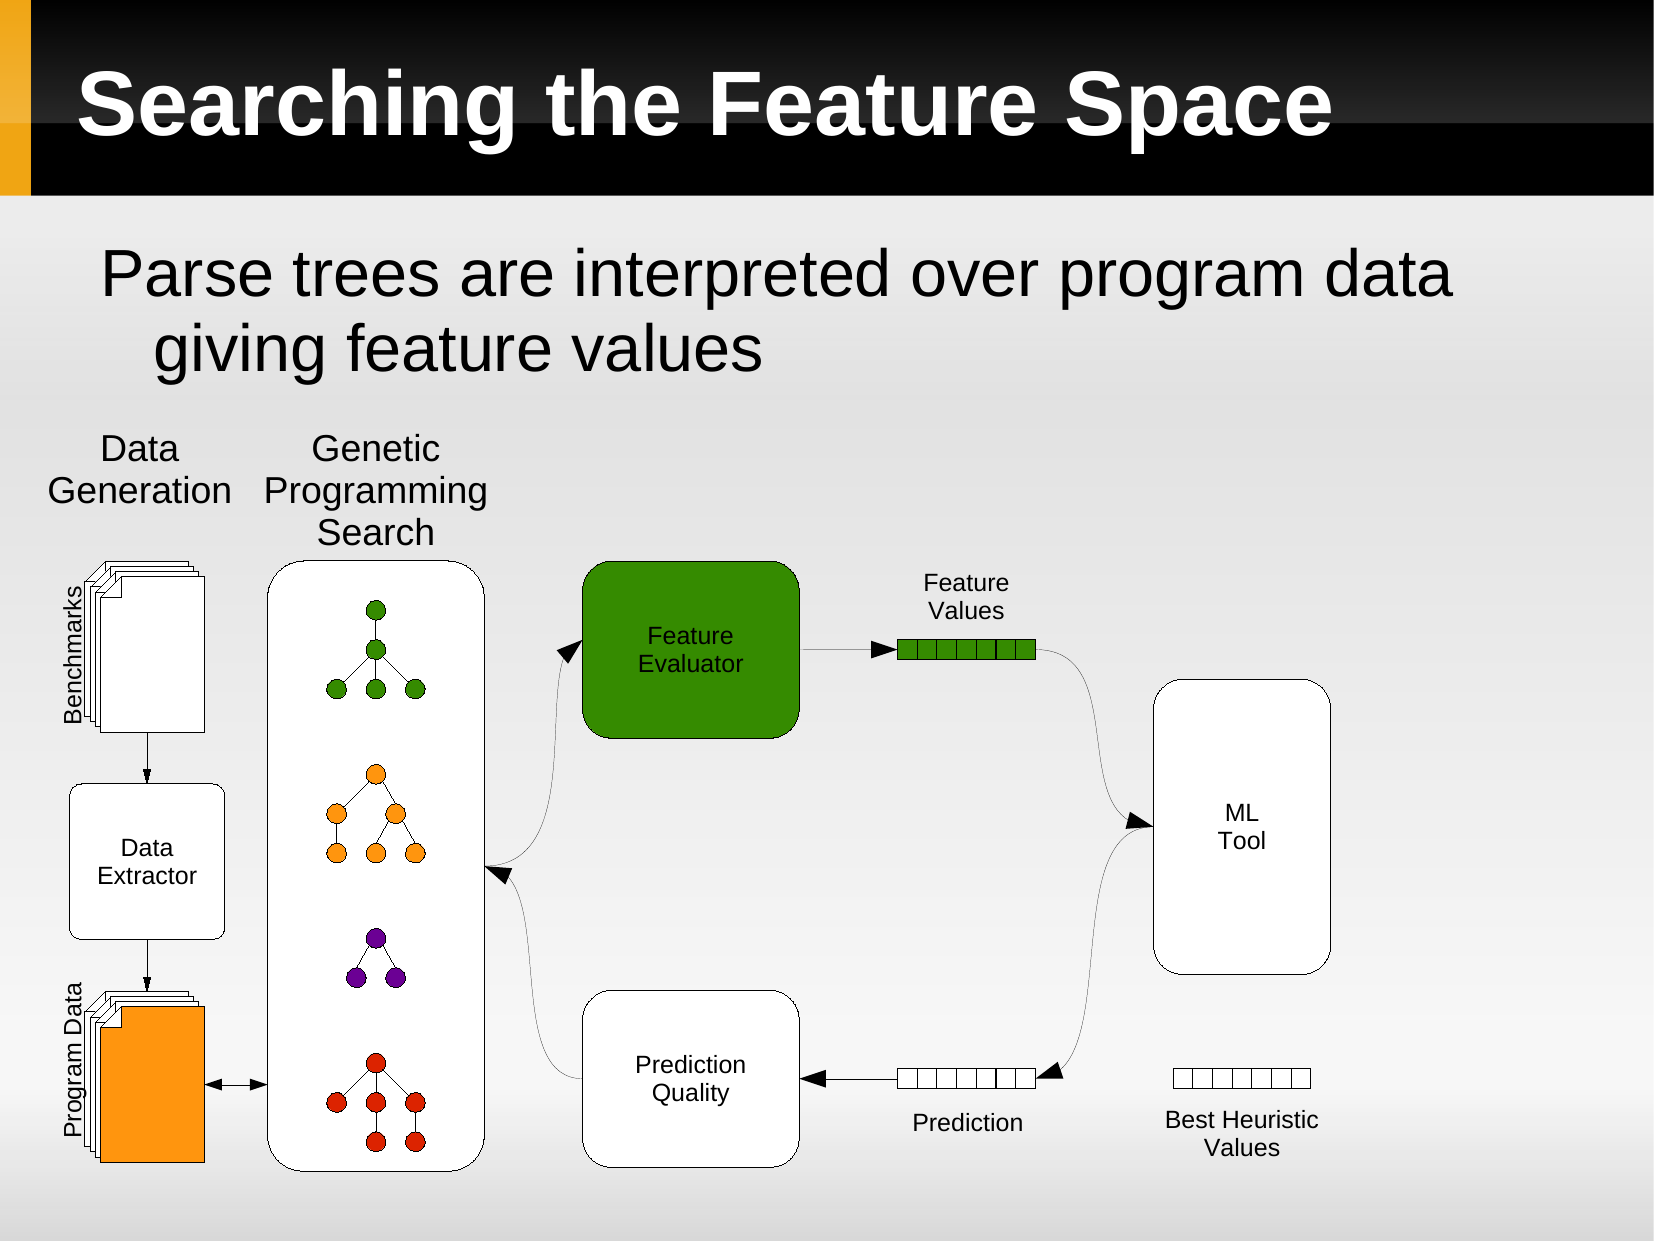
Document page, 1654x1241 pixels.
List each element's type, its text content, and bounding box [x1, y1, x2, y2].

text_box Data Extractor [69, 783, 225, 940]
text_box [1173, 1068, 1311, 1089]
text_box Prediction Quality [582, 990, 800, 1168]
text_box [897, 1068, 1036, 1089]
picture [0, 0, 1654, 1241]
list Parse trees are interpreted over program data giving feature values [82, 236, 1571, 434]
text_box Program Data [51, 946, 115, 1154]
text_box [143, 769, 151, 784]
text_box [267, 562, 485, 1172]
text_box [897, 639, 1036, 660]
text_box Genetic Programming Search [248, 434, 504, 562]
title Searching the Feature Space [76, 7, 1565, 200]
text_box Prediction [879, 1100, 1057, 1144]
text_box Benchmarks [51, 563, 115, 741]
text_box Feature Values [877, 561, 1056, 632]
text_box ML Tool [1153, 679, 1331, 975]
text_box Feature Evaluator [582, 561, 800, 739]
text_box Best Heuristic Values [1133, 1098, 1351, 1170]
text_box [95, 977, 205, 1163]
text_box [103, 561, 205, 733]
text_box Data Generation [11, 420, 268, 520]
